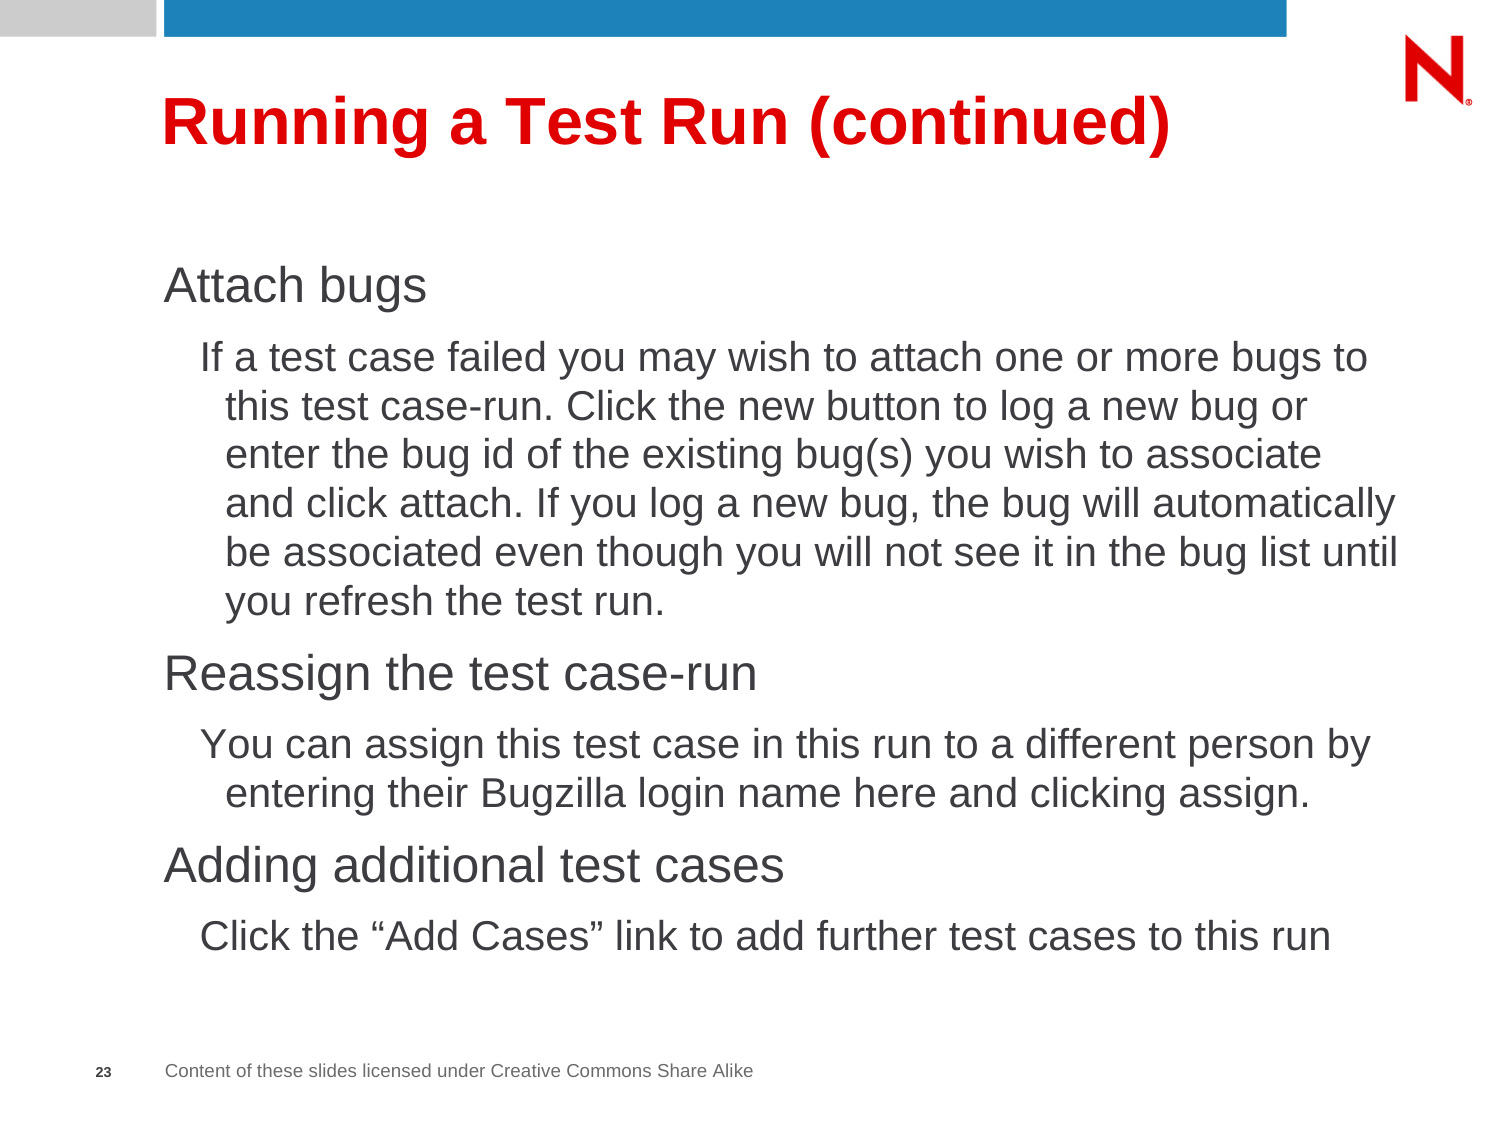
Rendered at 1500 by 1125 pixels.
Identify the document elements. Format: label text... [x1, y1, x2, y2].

title Running a Test Run (continued) [161, 41, 1383, 205]
picture [1403, 32, 1473, 107]
list Attach bugs If a test case failed you may wish to attach one or more bugs to this test case-run. Click the new button to log a new bug or enter the bug id of the existing bug(s) you wish to associate and click attach. If you log a new bug, the bug will automatically be associated even though you will not see it in the bug list until you refresh the test run. Reassign the test case-run You can assign this test case in this run to a different person by entering their Bugzilla login name here and clicking assign. Adding additional test cases Click the “Add Cases” link to add further test cases to this run [163, 254, 1404, 986]
